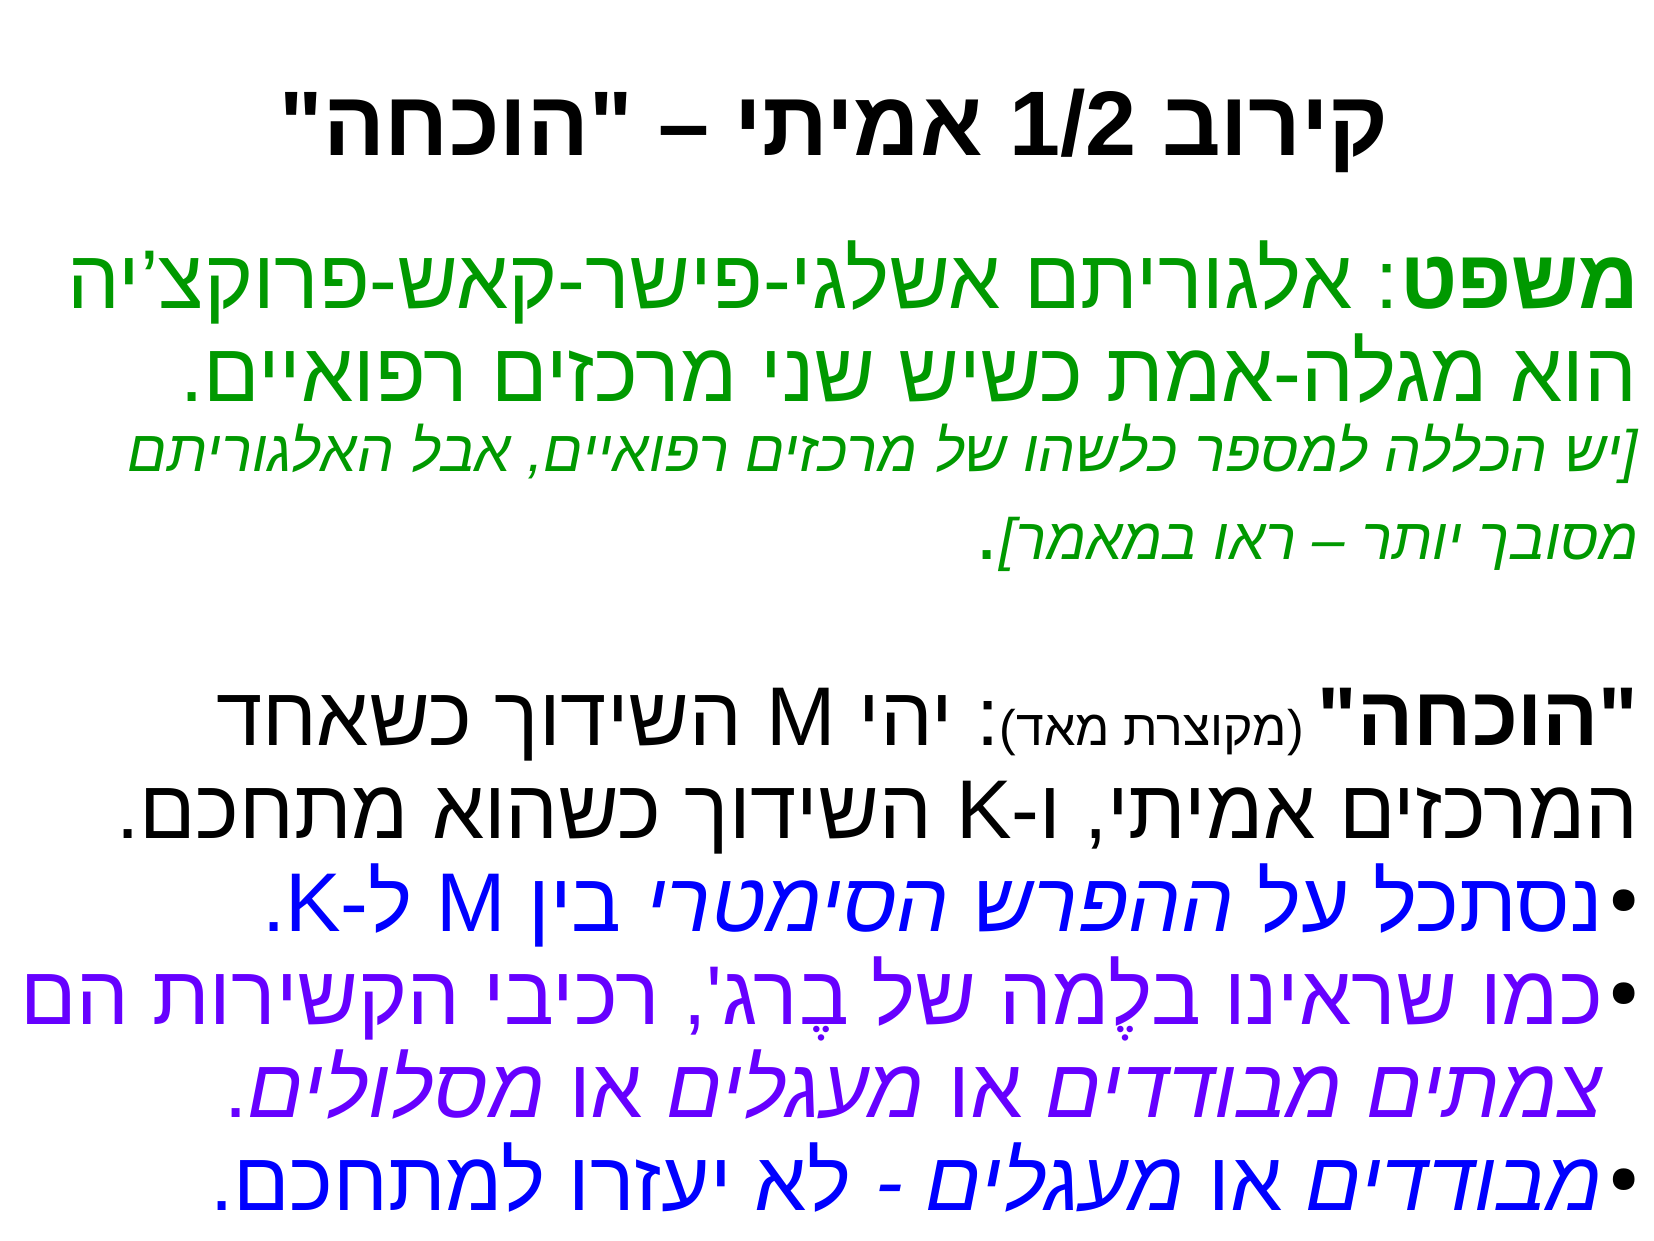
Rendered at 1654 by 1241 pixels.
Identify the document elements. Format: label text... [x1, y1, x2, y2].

text_box משפט: אלגוריתם אשלגי-פישר-קאש-פרוקצ’יה הוא מגלה-אמת כשיש שני מרכזים רפואיים. [יש הכללה למספר כלשהו של מרכזים רפואיים, אבל האלגוריתם מסובך יותר – ראו במאמר]. "הוכחה" (מקוצרת מאד): יהי M השידוך כשאחד המרכזים אמיתי, ו-K השידוך כשהוא מתחכם. נסתכל על ההפרש הסימטרי בין M ל-K. כמו שראינו בלֶמה של בֶרג', רכיבי הקשירות הם צמתים מבודדים או מעגלים או מסלולים. מבודדים או מעגלים - לא יעזרו למתחכם. [0, 225, 1654, 1236]
title קירוב 1/2 אמיתי – "הוכחה" [15, 22, 1654, 225]
